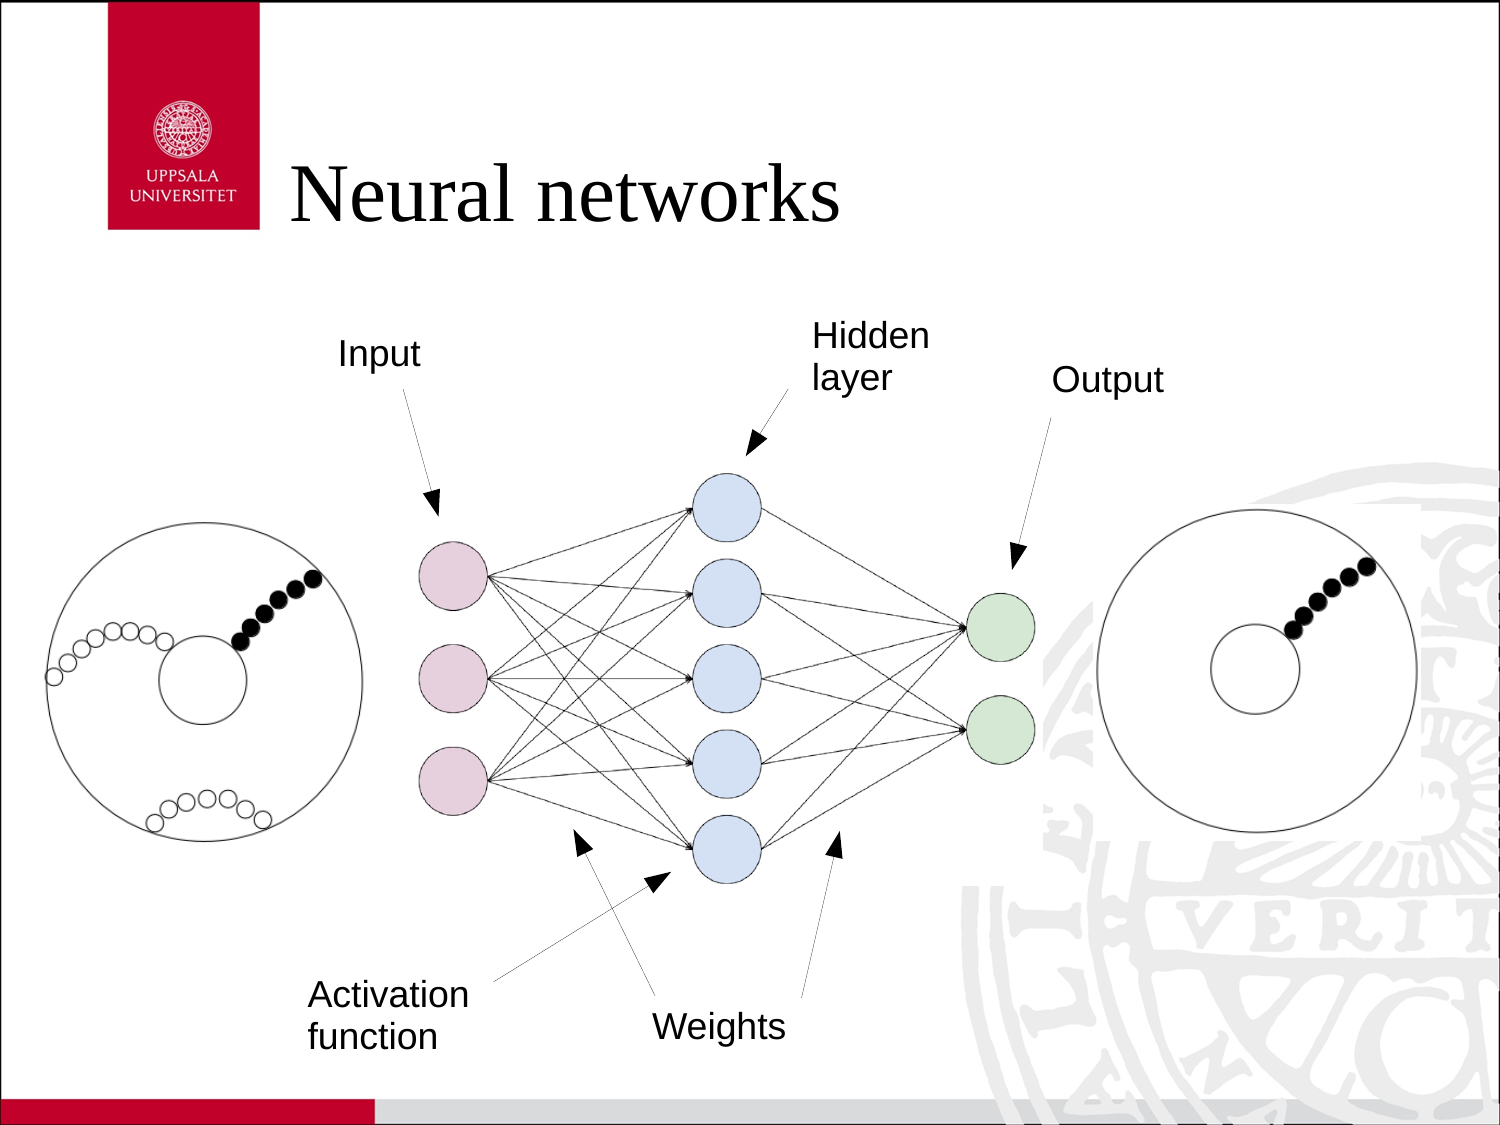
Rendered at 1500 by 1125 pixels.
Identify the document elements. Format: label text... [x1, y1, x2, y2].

text_box Hidden layer [797, 307, 946, 407]
picture [0, 0, 1500, 1125]
title Neural networks [289, 99, 1436, 288]
text_box Weights [637, 997, 802, 1055]
text_box Activation function [292, 966, 485, 1066]
text_box Output [1036, 351, 1179, 409]
text_box Input [323, 324, 436, 382]
